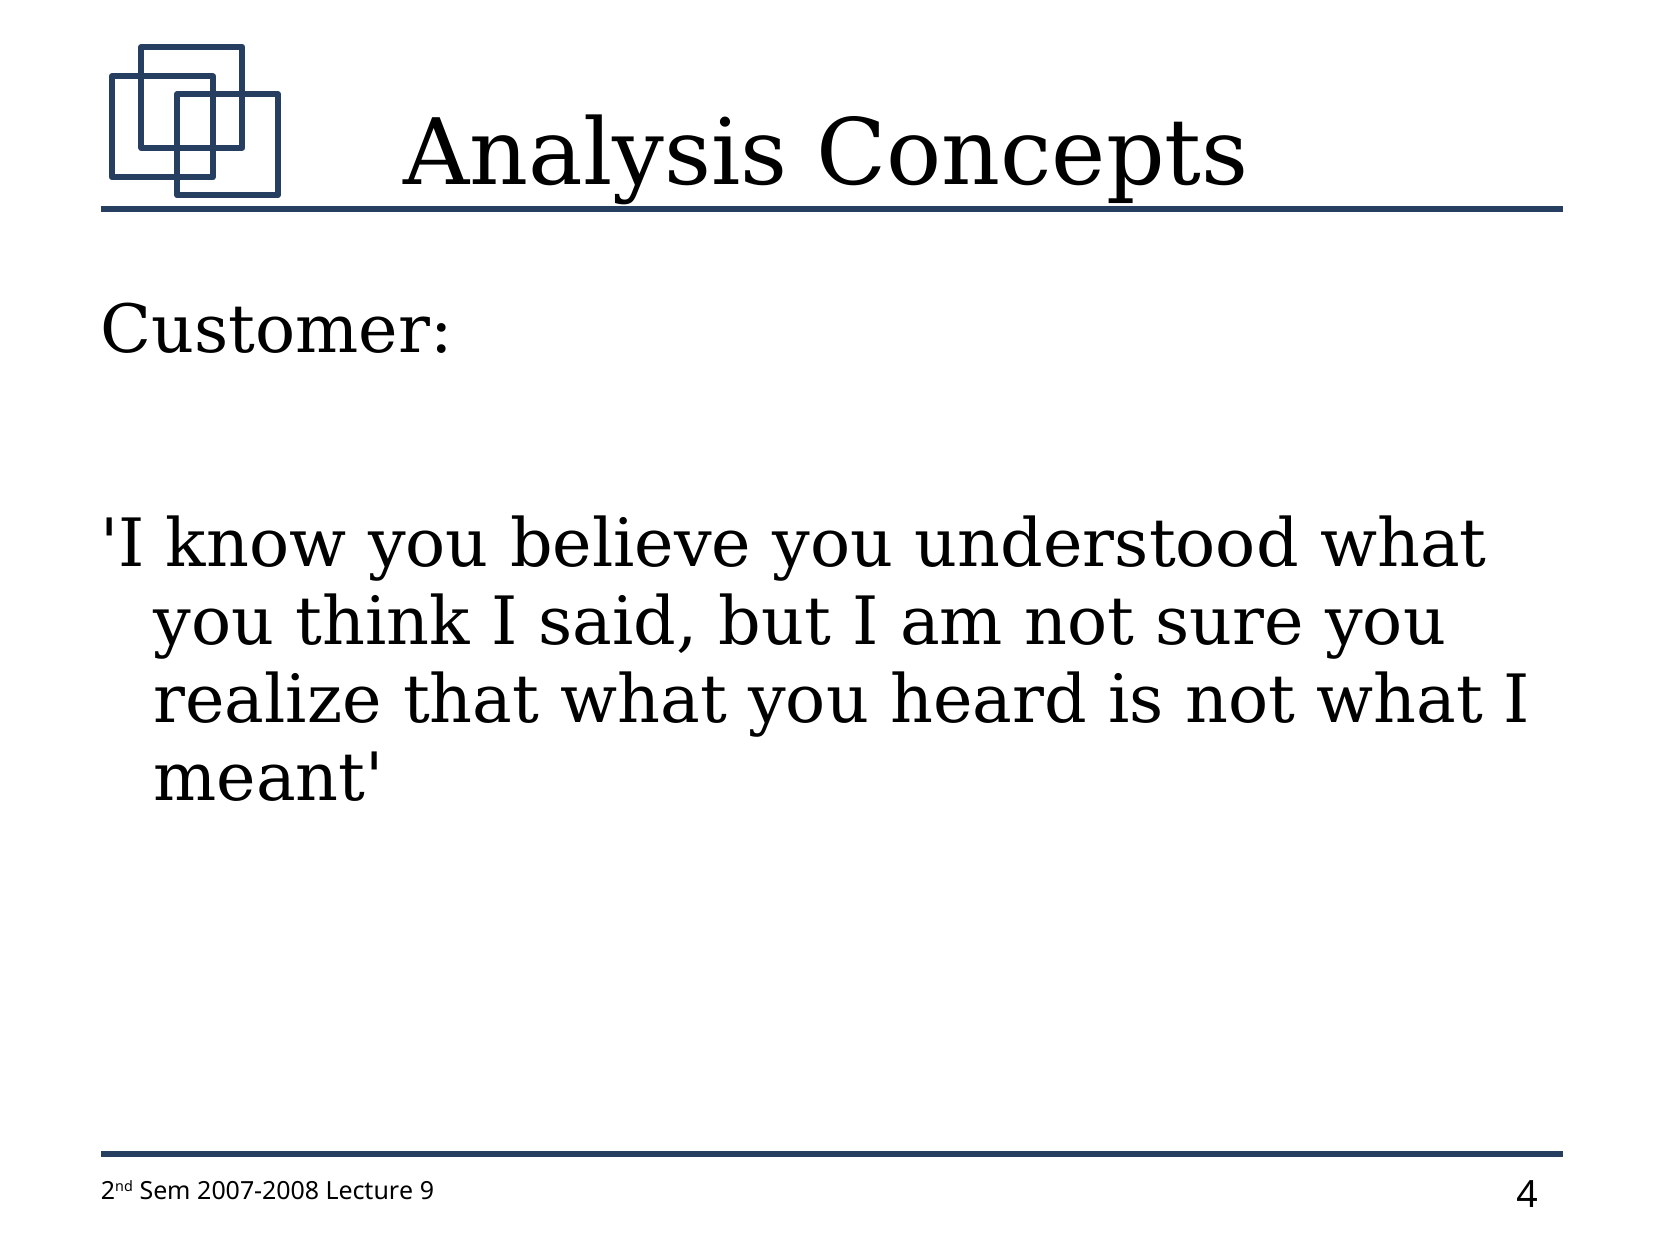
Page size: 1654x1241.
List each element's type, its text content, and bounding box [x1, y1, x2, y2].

title Analysis Concepts [82, 49, 1571, 257]
list Customer: 'I know you believe you understood what you think I said, but I am not sure you realize that what you heard is not what I meant' [82, 290, 1571, 1109]
